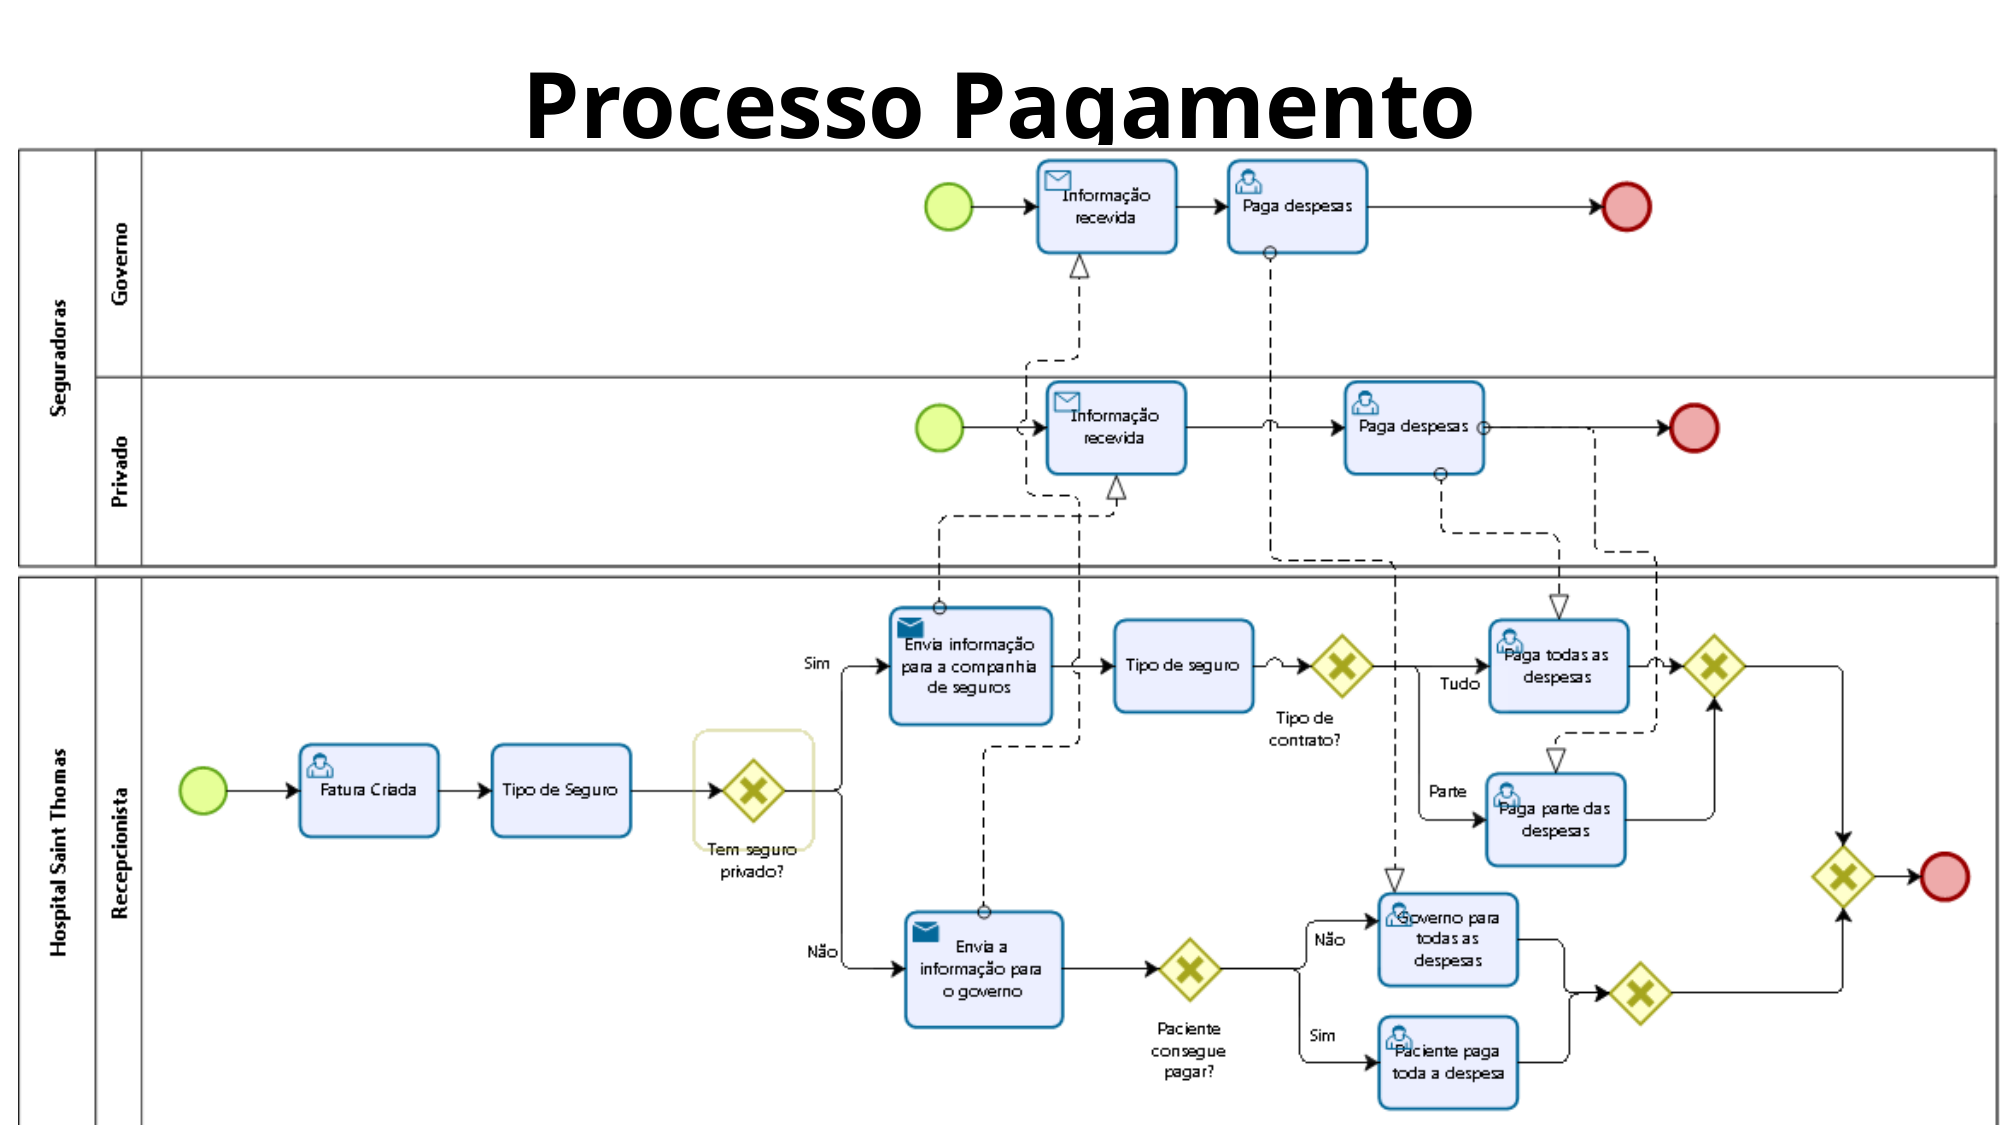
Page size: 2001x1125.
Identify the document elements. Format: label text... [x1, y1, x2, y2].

picture [18, 145, 2000, 1125]
title Processo Pagamento [137, 0, 1863, 145]
